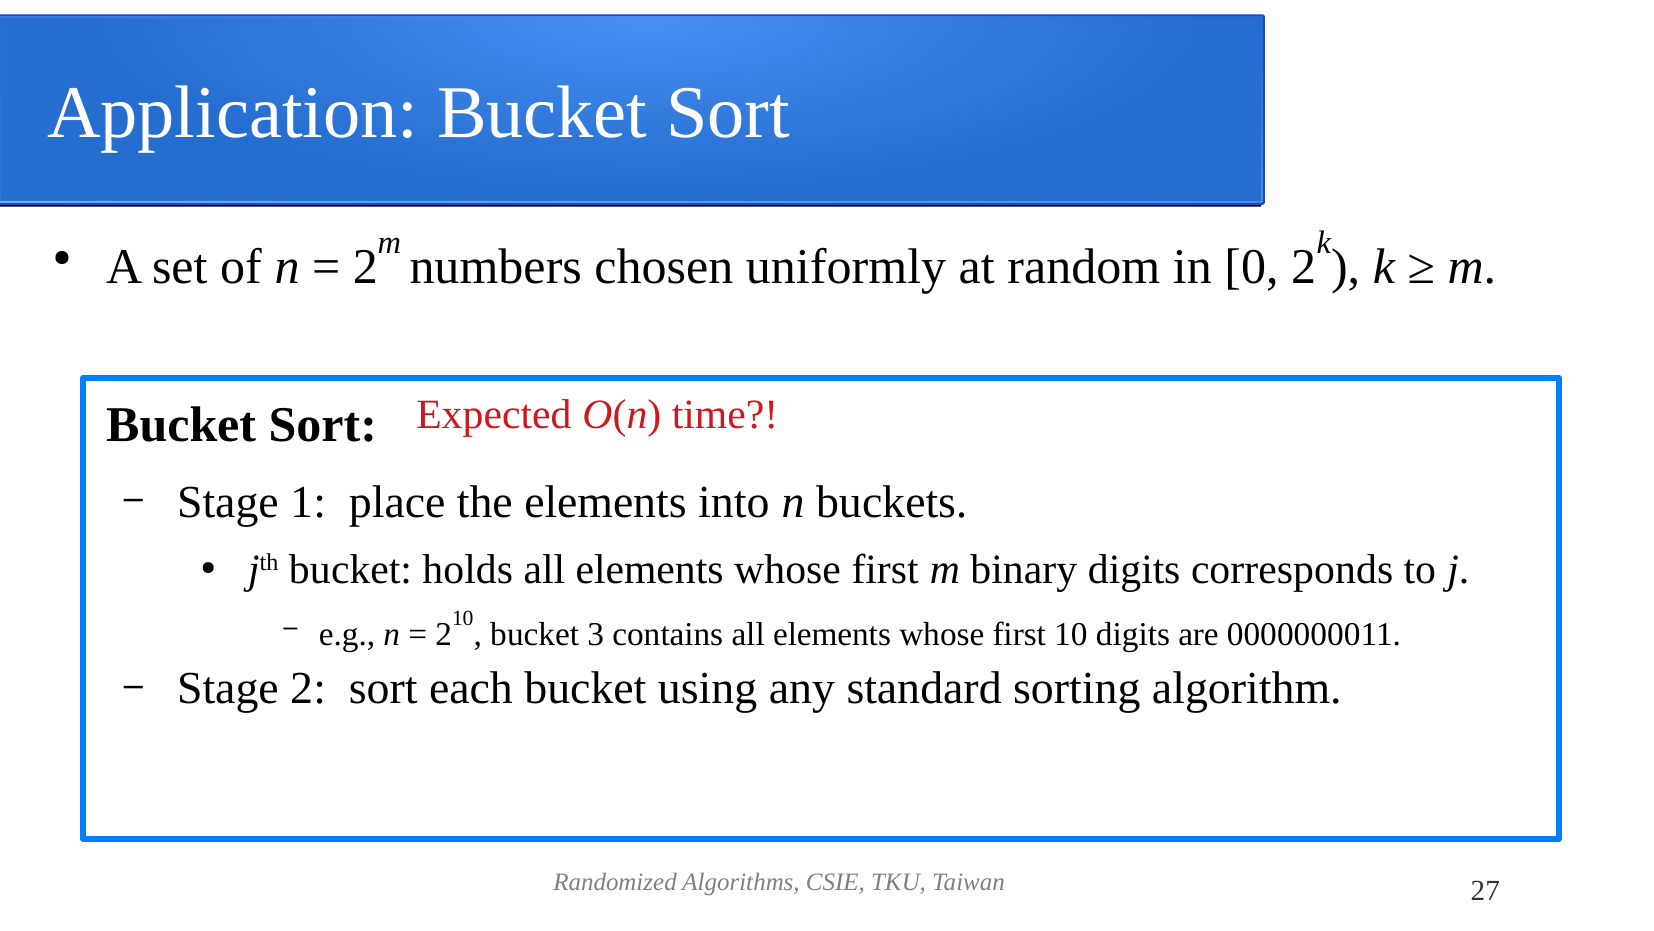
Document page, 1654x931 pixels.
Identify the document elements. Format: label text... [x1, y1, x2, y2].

list A set of n = 2m numbers chosen uniformly at random in [0, 2k), k ≥ m. Bucket Sort: Stage 1: place the elements into n buckets. jth bucket: holds all elements whose first m binary digits corresponds to j. e.g., n = 210, bucket 3 contains all elements whose first 10 digits are 0000000011. Stage 2: sort each bucket using any standard sorting algorithm. [86, 381, 1548, 836]
text_box Expected O(n) time?! [401, 383, 863, 449]
list A set of n = 2m numbers chosen uniformly at random in [0, 2k), k ≥ m. Bucket Sort: Stage 1: place the elements into n buckets. jth bucket: holds all elements whose first m binary digits corresponds to j. e.g., n = 210, bucket 3 contains all elements whose first 10 digits are 0000000011. Stage 2: sort each bucket using any standard sorting algorithm. [35, 224, 1548, 839]
title Application: Bucket Sort [47, 35, 1199, 189]
